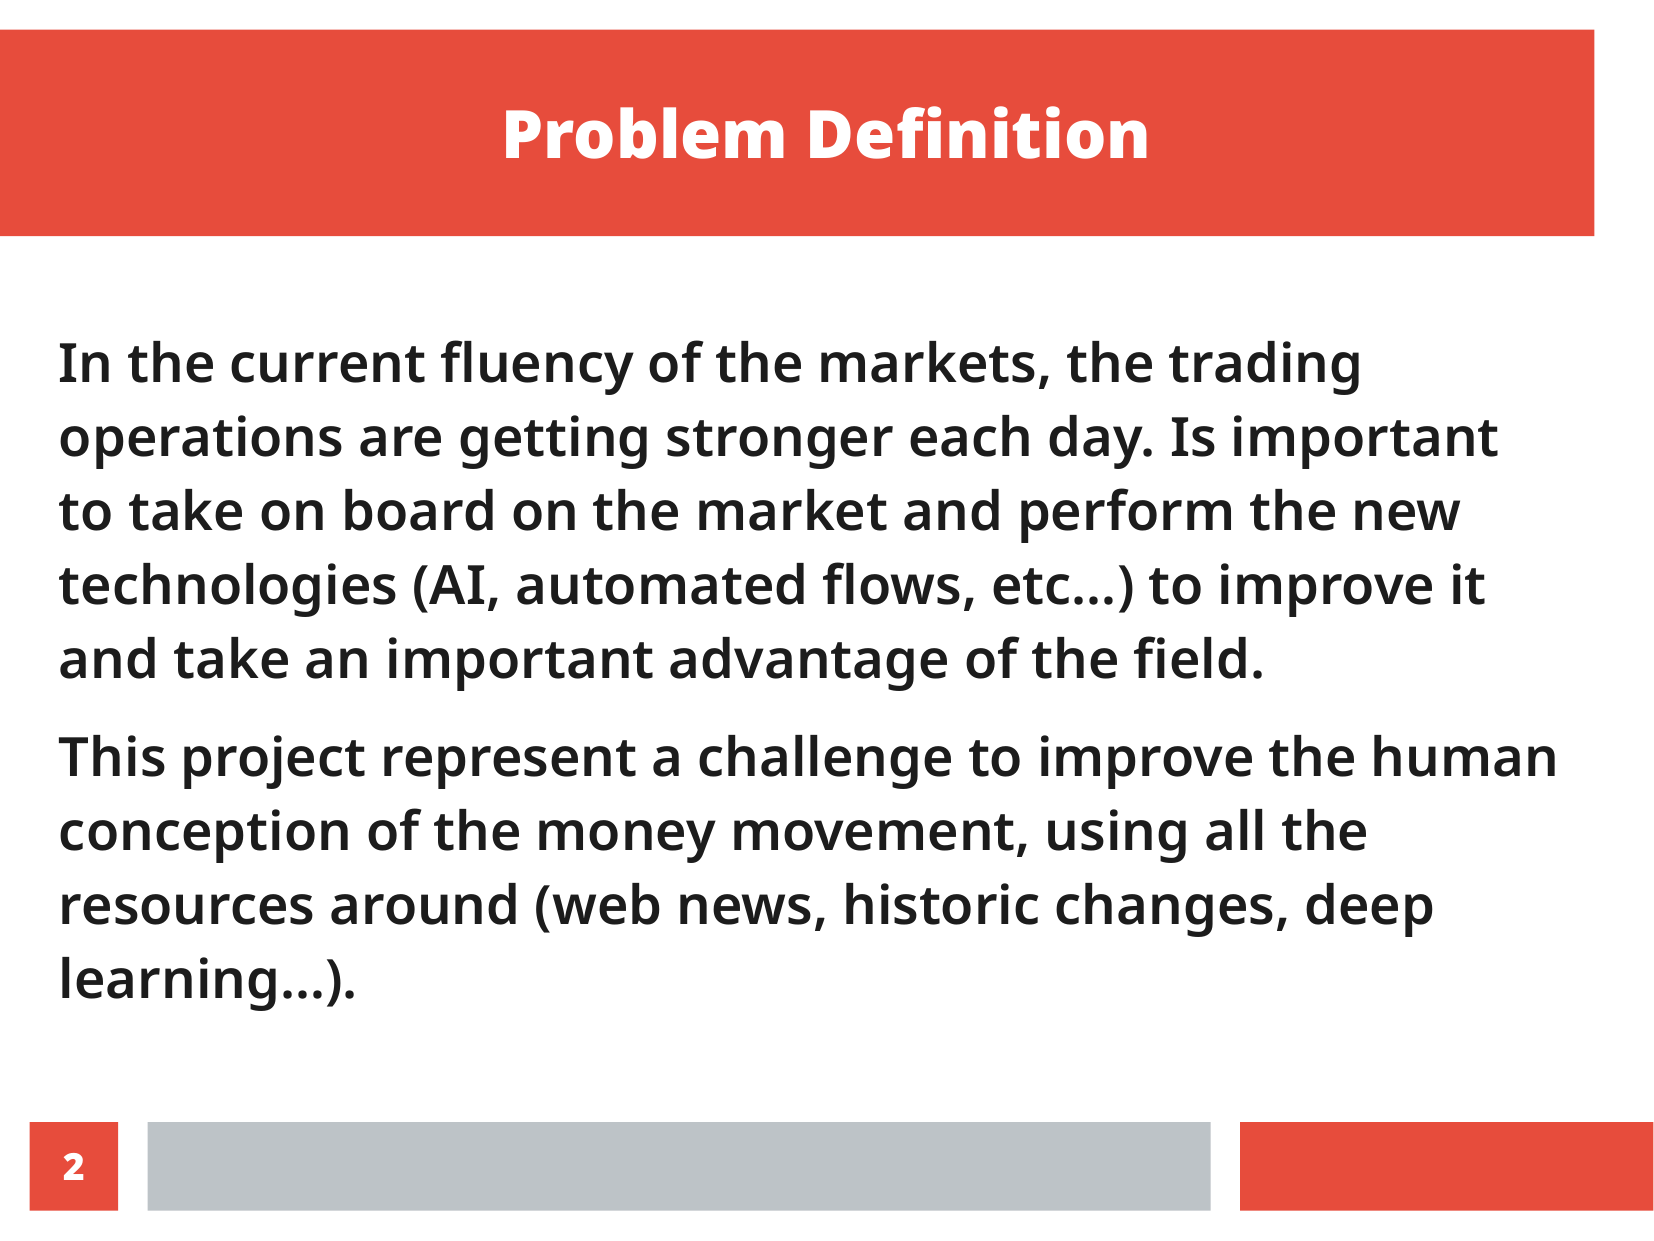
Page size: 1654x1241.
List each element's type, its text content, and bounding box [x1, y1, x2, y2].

title Problem Definition [59, 59, 1595, 207]
list In the current fluency of the markets, the trading operations are getting stronger each day. Is important to take on board on the market and perform the new technologies (AI, automated flows, etc…) to improve it and take an important advantage of the field. This project represent a challenge to improve the human conception of the money movement, using all the resources around (web news, historic changes, deep learning…). [59, 324, 1565, 1093]
